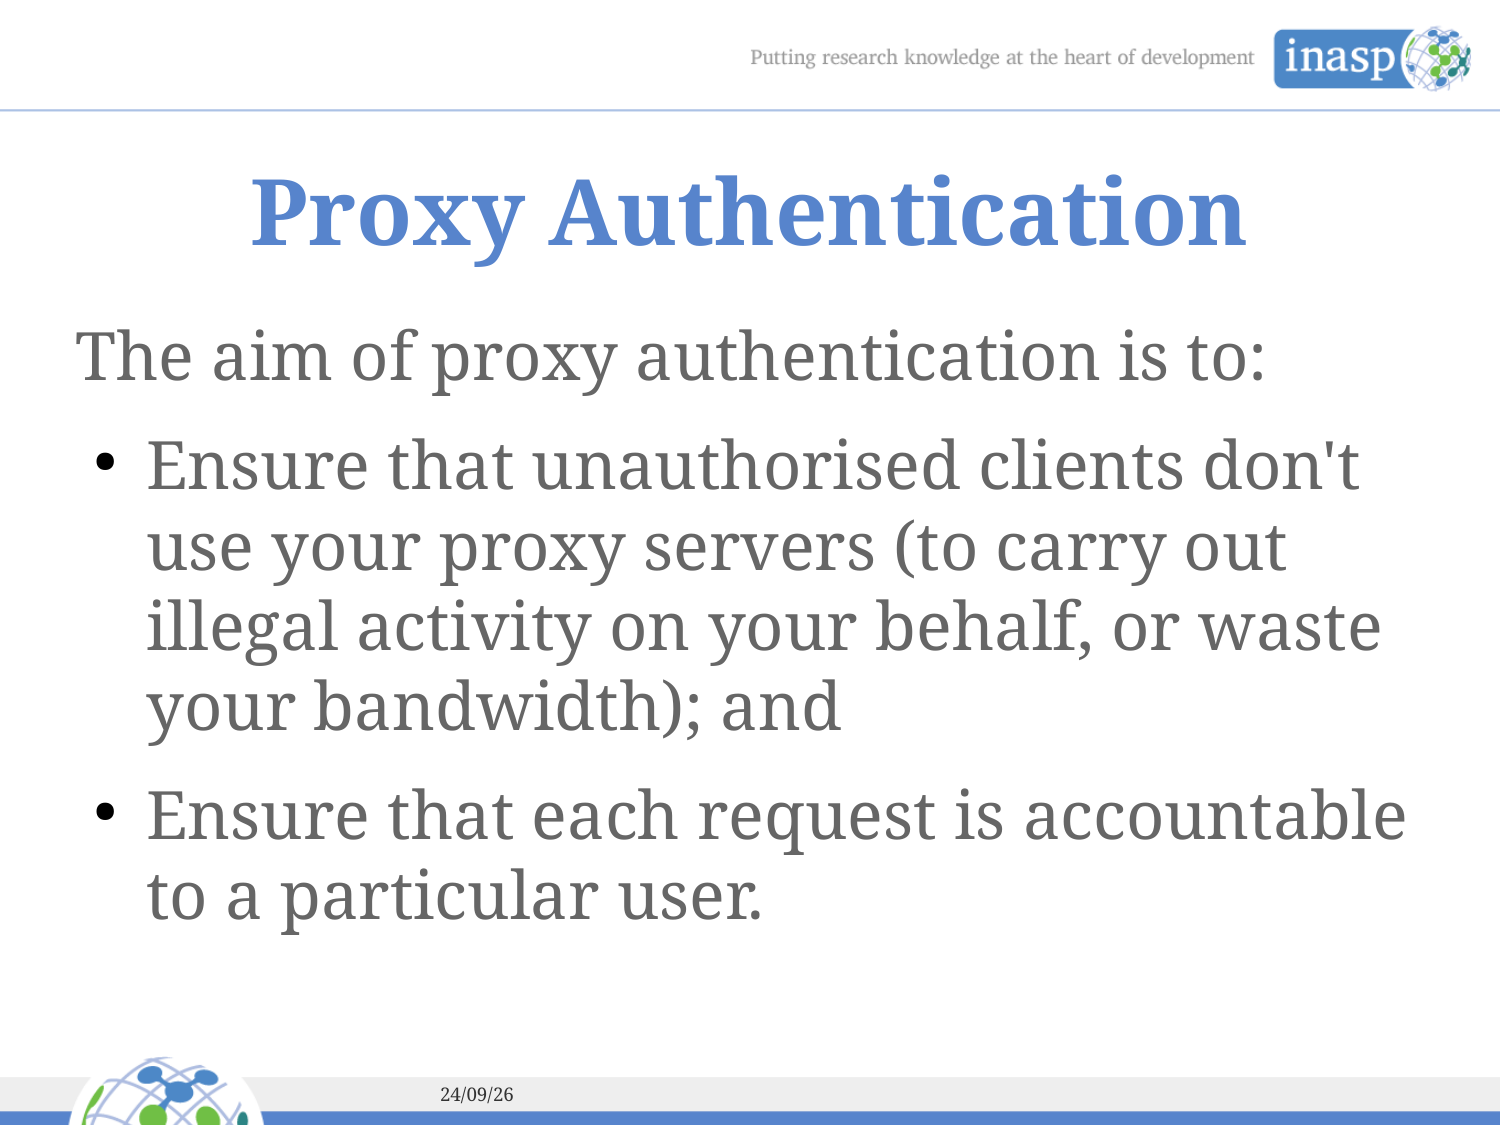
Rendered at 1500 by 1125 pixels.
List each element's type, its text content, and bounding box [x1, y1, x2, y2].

picture [0, 0, 1500, 1125]
title Proxy Authentication [75, 129, 1426, 313]
list The aim of proxy authentication is to: Ensure that unauthorised clients don't use your proxy servers (to carry out illegal activity on your behalf, or waste your bandwidth); and Ensure that each request is accountable to a particular user. [75, 313, 1426, 967]
